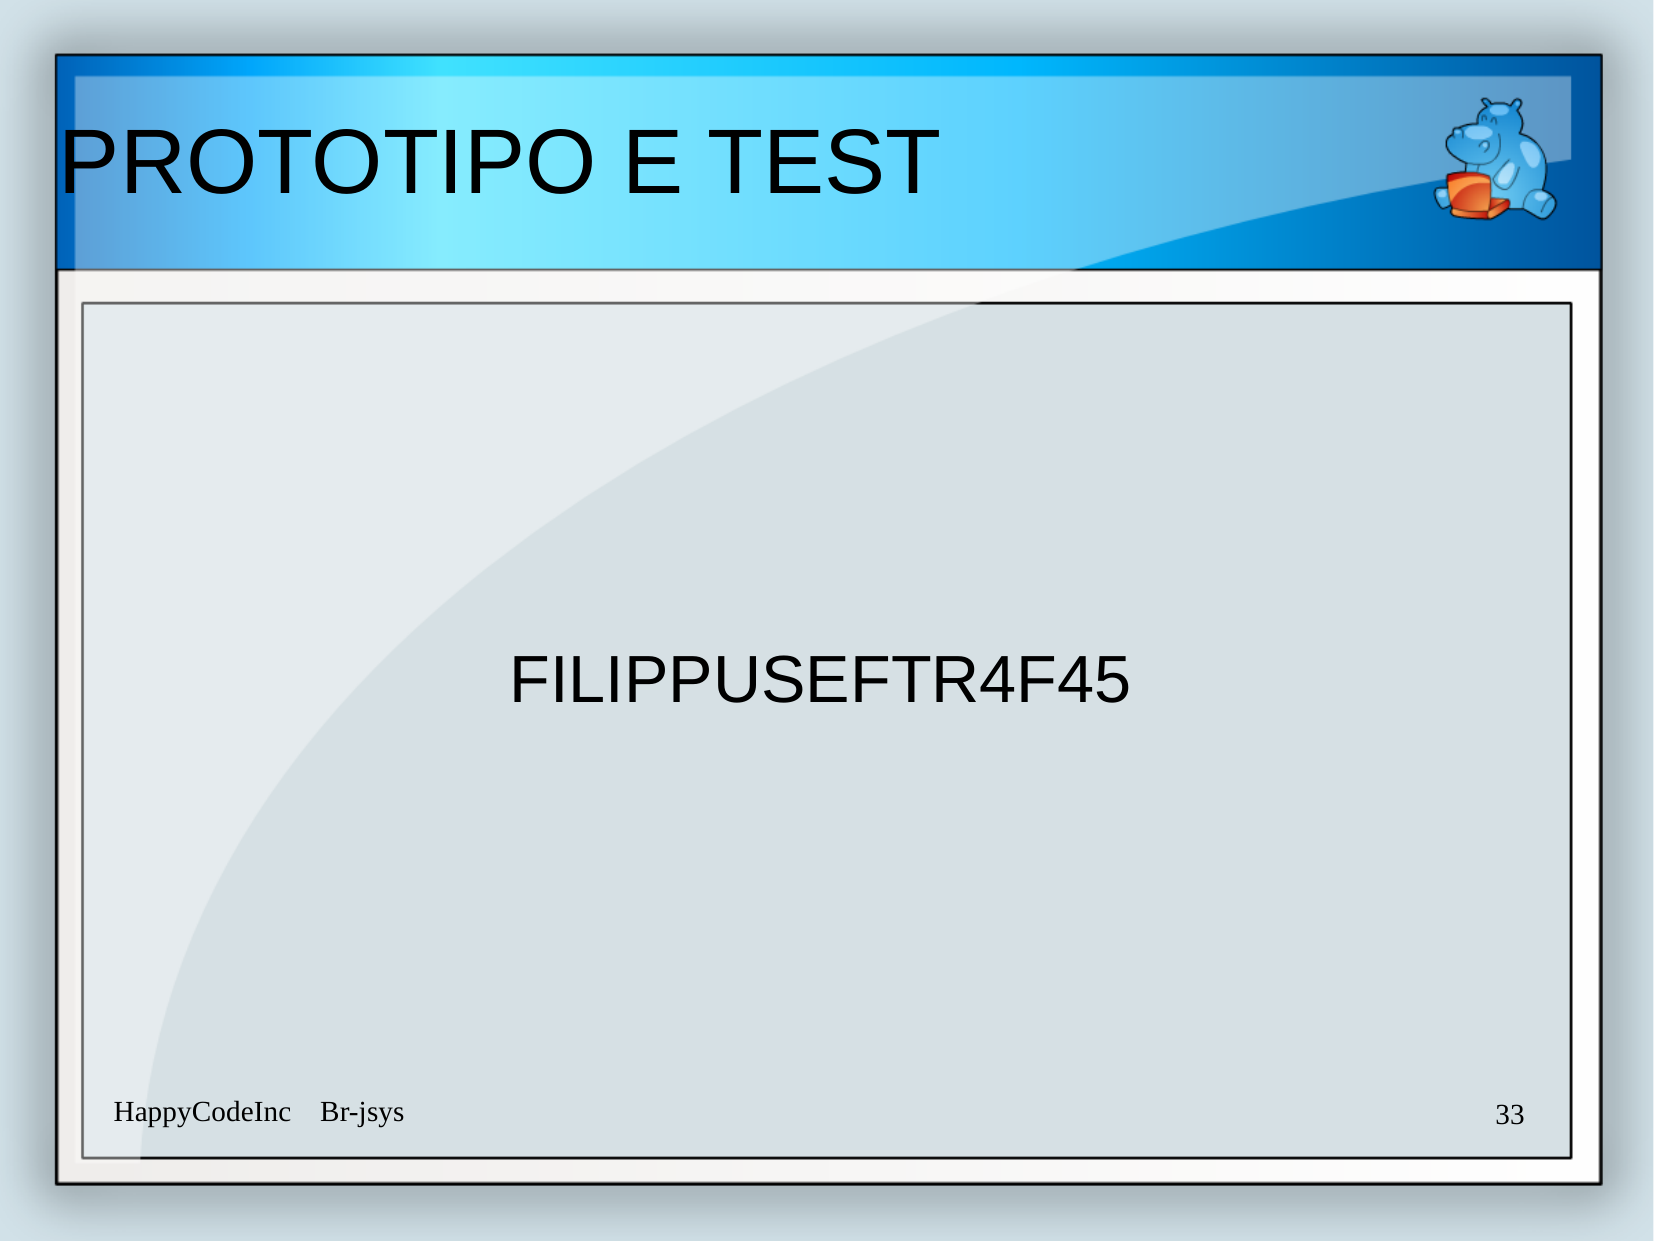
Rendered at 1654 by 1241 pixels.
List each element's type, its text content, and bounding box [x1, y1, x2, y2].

title PROTOTIPO E TEST [59, 66, 1388, 259]
picture [0, 0, 1654, 1241]
subtitle FILIPPUSEFTR4F45 [76, 302, 1565, 1056]
